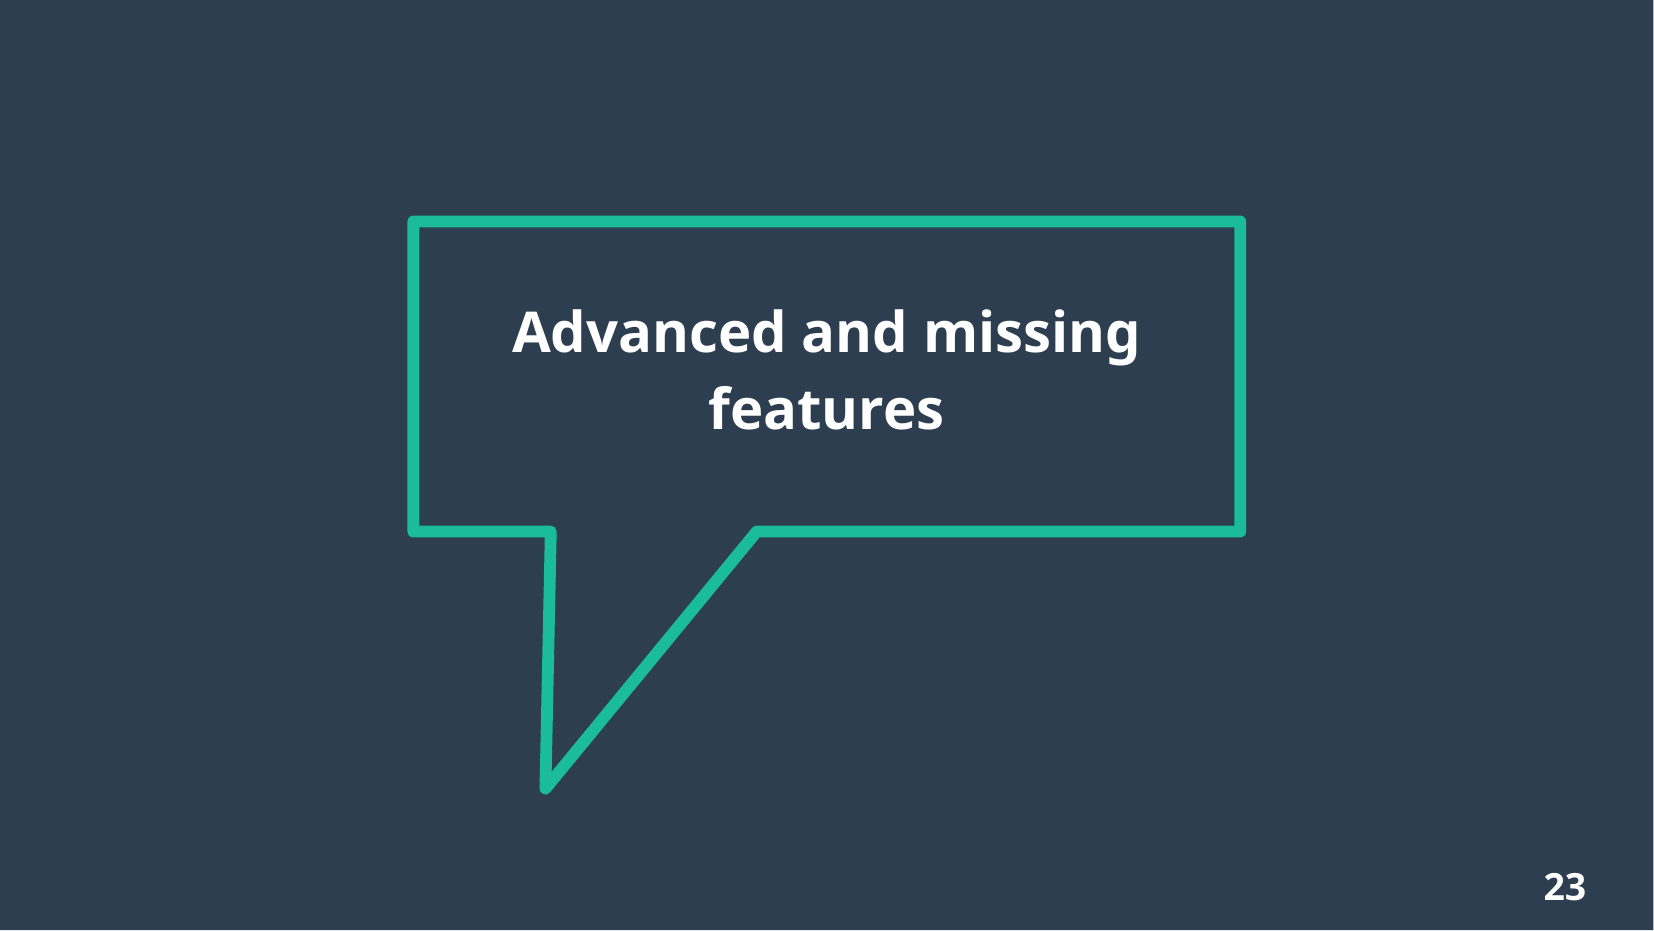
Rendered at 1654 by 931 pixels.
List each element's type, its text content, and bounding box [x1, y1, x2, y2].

title Advanced and missing features [442, 236, 1211, 502]
